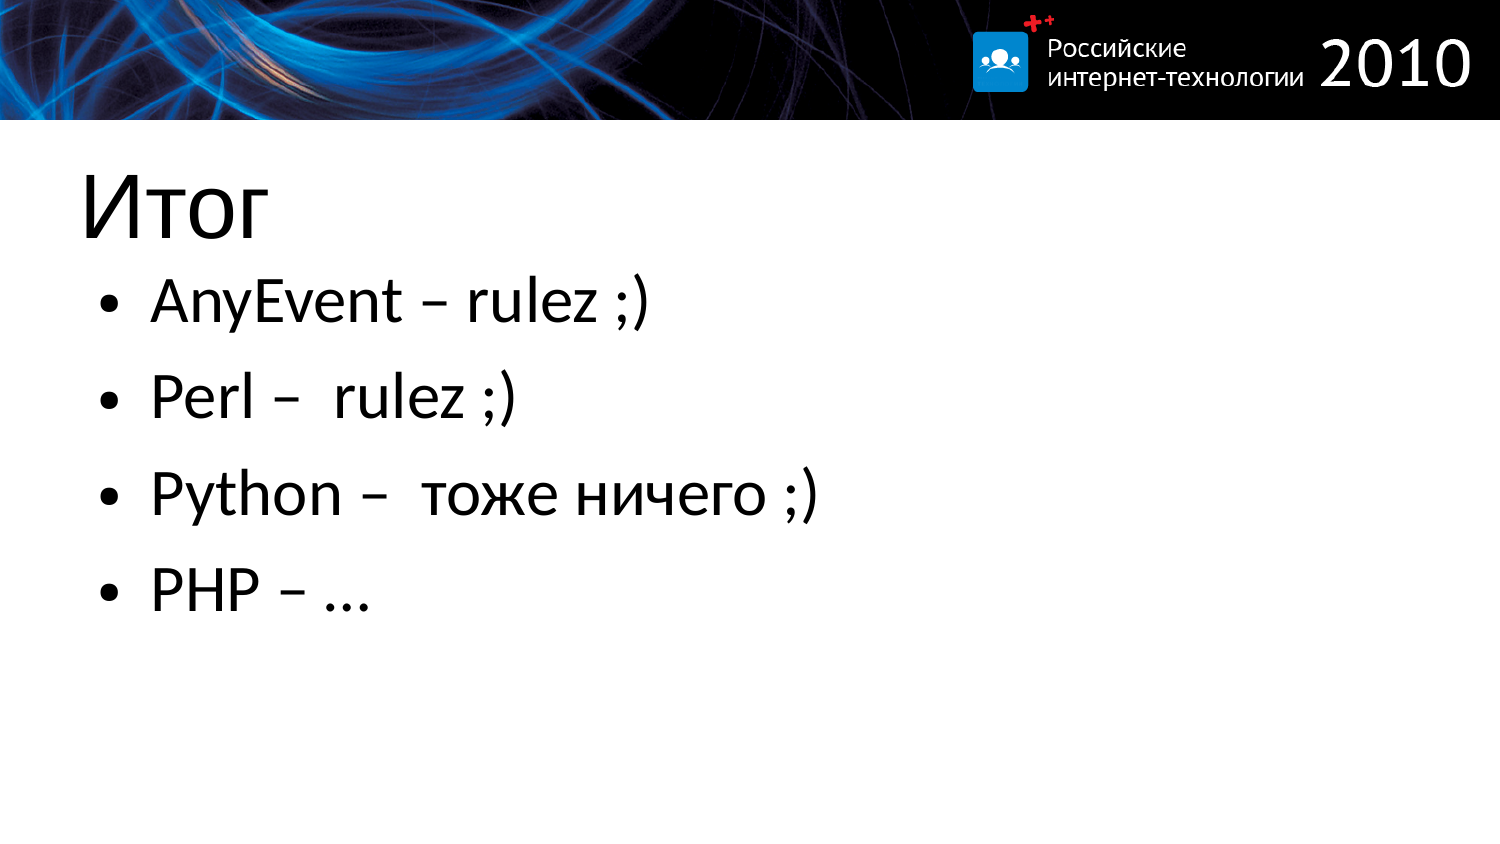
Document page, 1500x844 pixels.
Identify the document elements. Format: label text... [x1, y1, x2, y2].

picture [0, 0, 1500, 120]
title Итог [79, 149, 1430, 264]
list AnyEvent – rulez ;) Perl – rulez ;) Python – тоже ничего ;) PHP – … [79, 272, 1430, 750]
